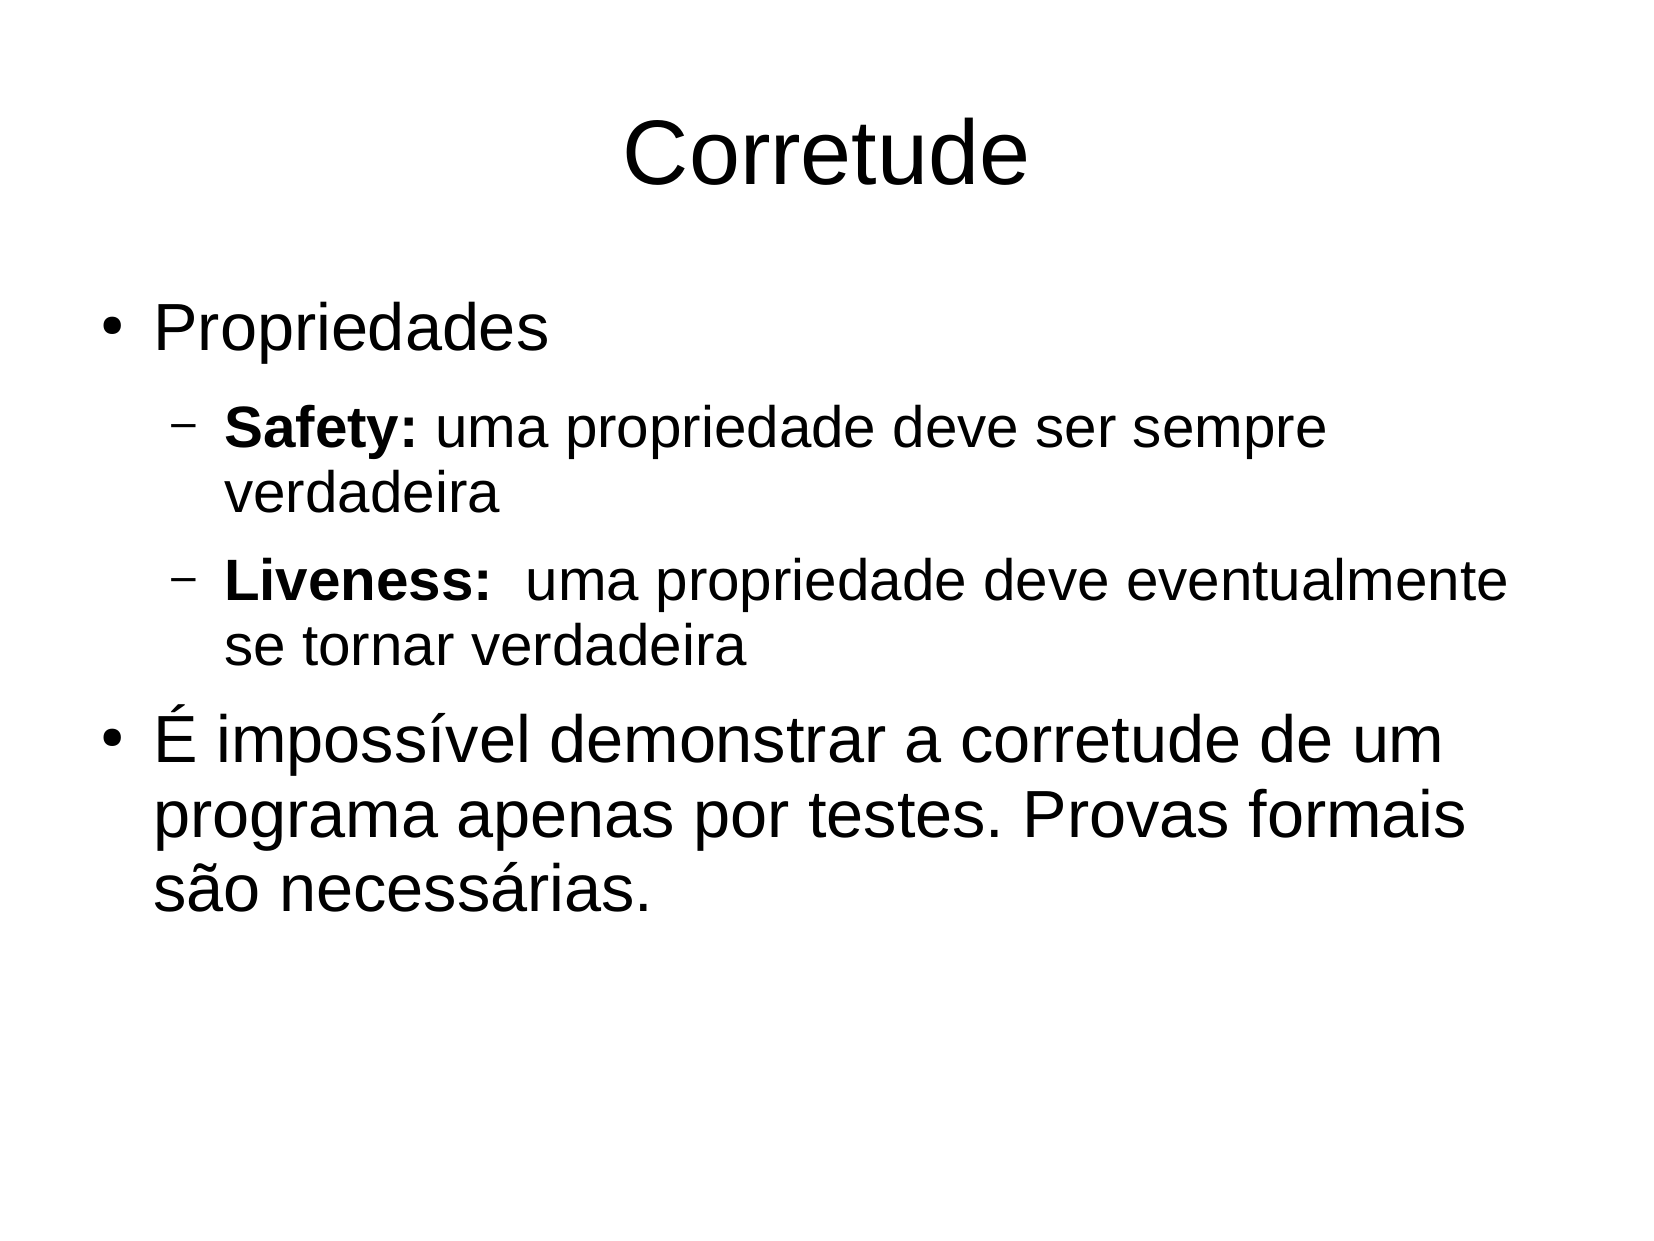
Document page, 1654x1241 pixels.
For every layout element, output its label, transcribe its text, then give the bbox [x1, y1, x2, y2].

list Propriedades Safety: uma propriedade deve ser sempre verdadeira Liveness: uma propriedade deve eventualmente se tornar verdadeira É impossível demonstrar a corretude de um programa apenas por testes. Provas formais são necessárias. [82, 290, 1538, 1010]
title Corretude [82, 49, 1571, 257]
